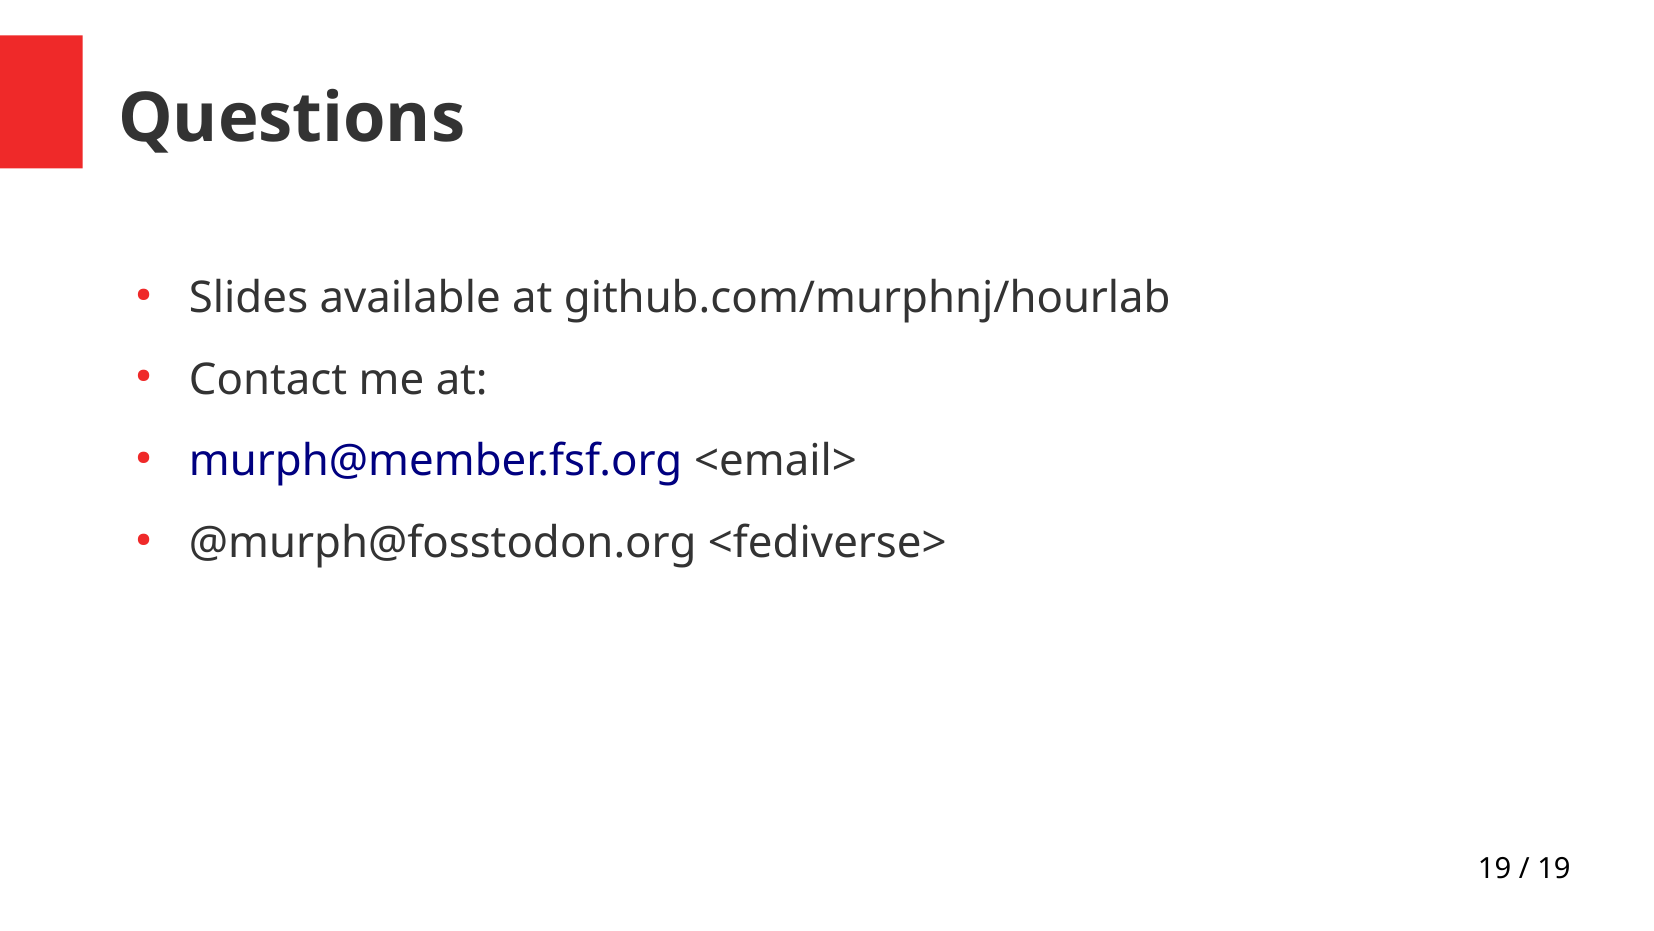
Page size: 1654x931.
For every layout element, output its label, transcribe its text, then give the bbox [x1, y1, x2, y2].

list Slides available at github.com/murphnj/hourlab Contact me at: murph@member.fsf.org <email> @murph@fosstodon.org <fediverse> [118, 265, 1536, 806]
title Questions [118, 37, 1571, 193]
